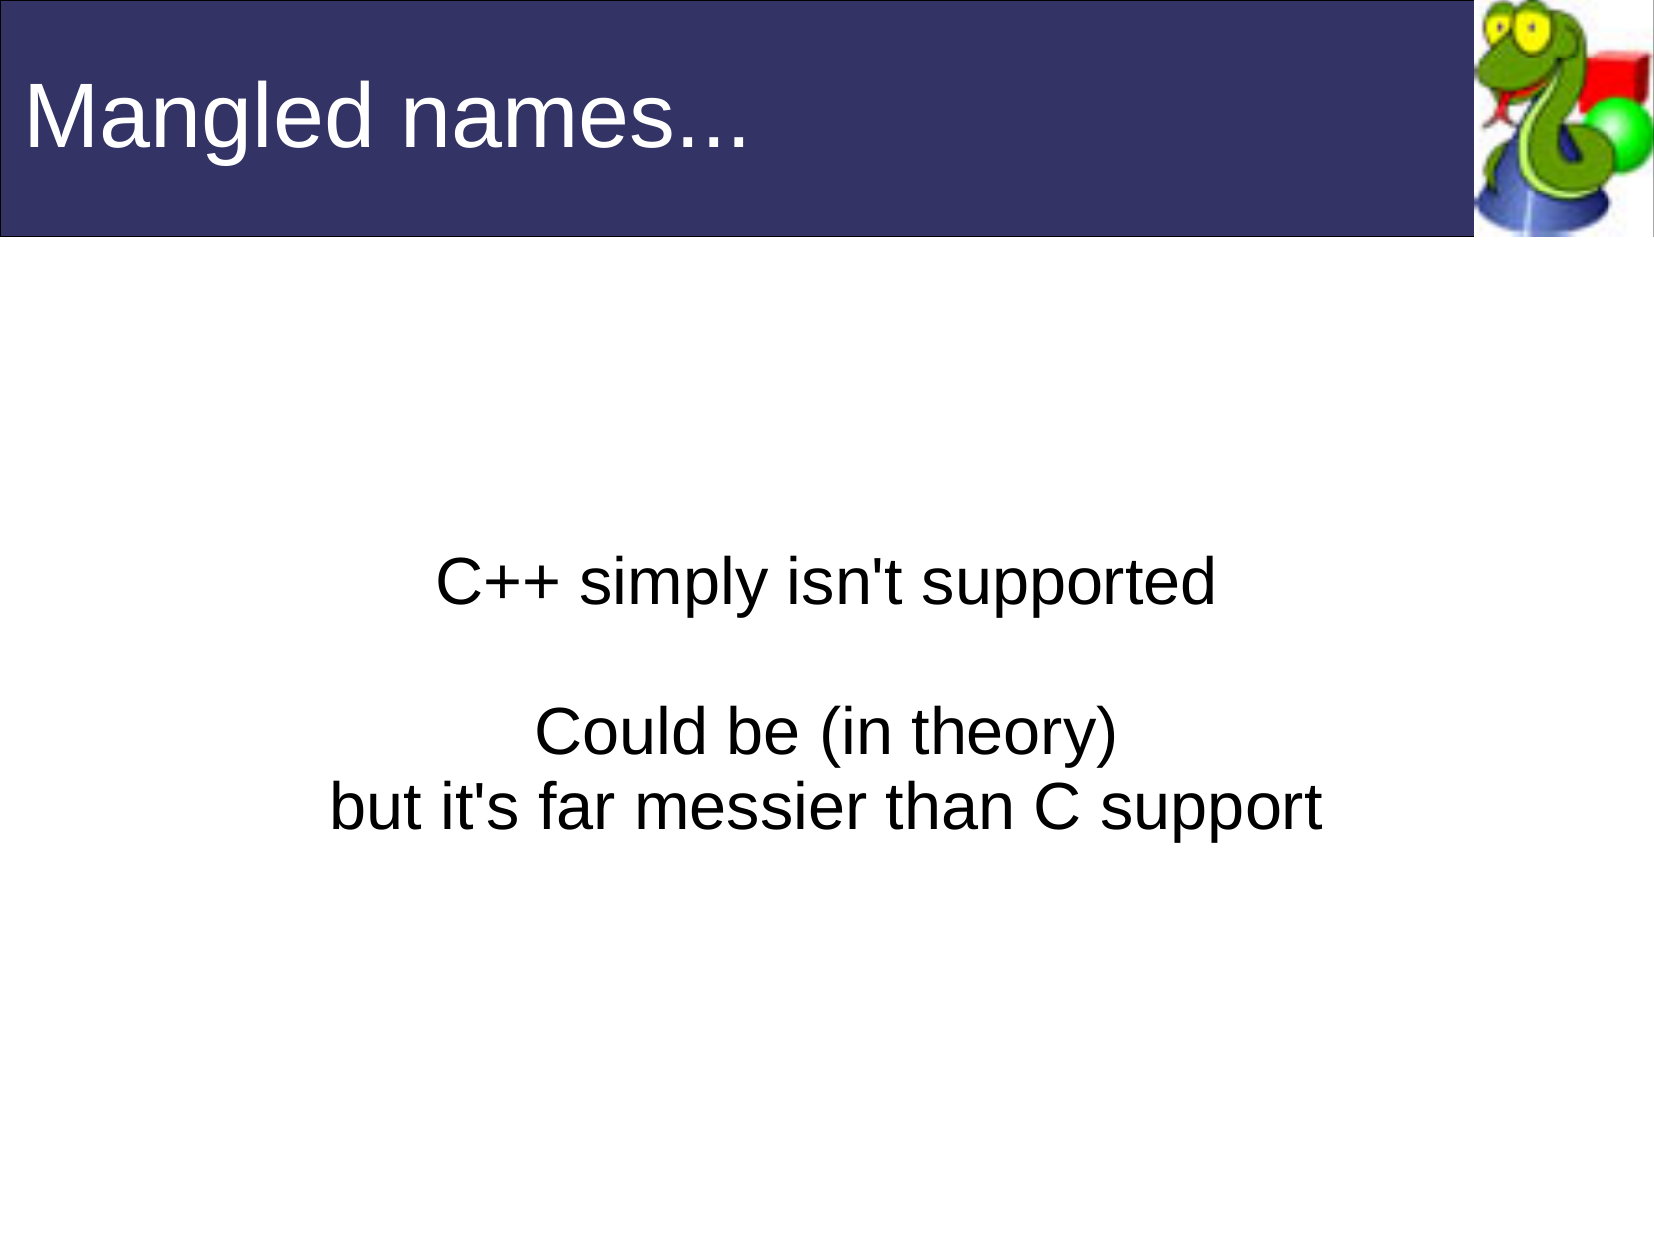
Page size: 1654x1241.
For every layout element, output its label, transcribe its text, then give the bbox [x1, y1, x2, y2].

picture [1474, 0, 1654, 237]
title Mangled names... [23, 19, 1477, 212]
subtitle C++ simply isn't supported Could be (in theory) but it's far messier than C support [88, 450, 1565, 938]
